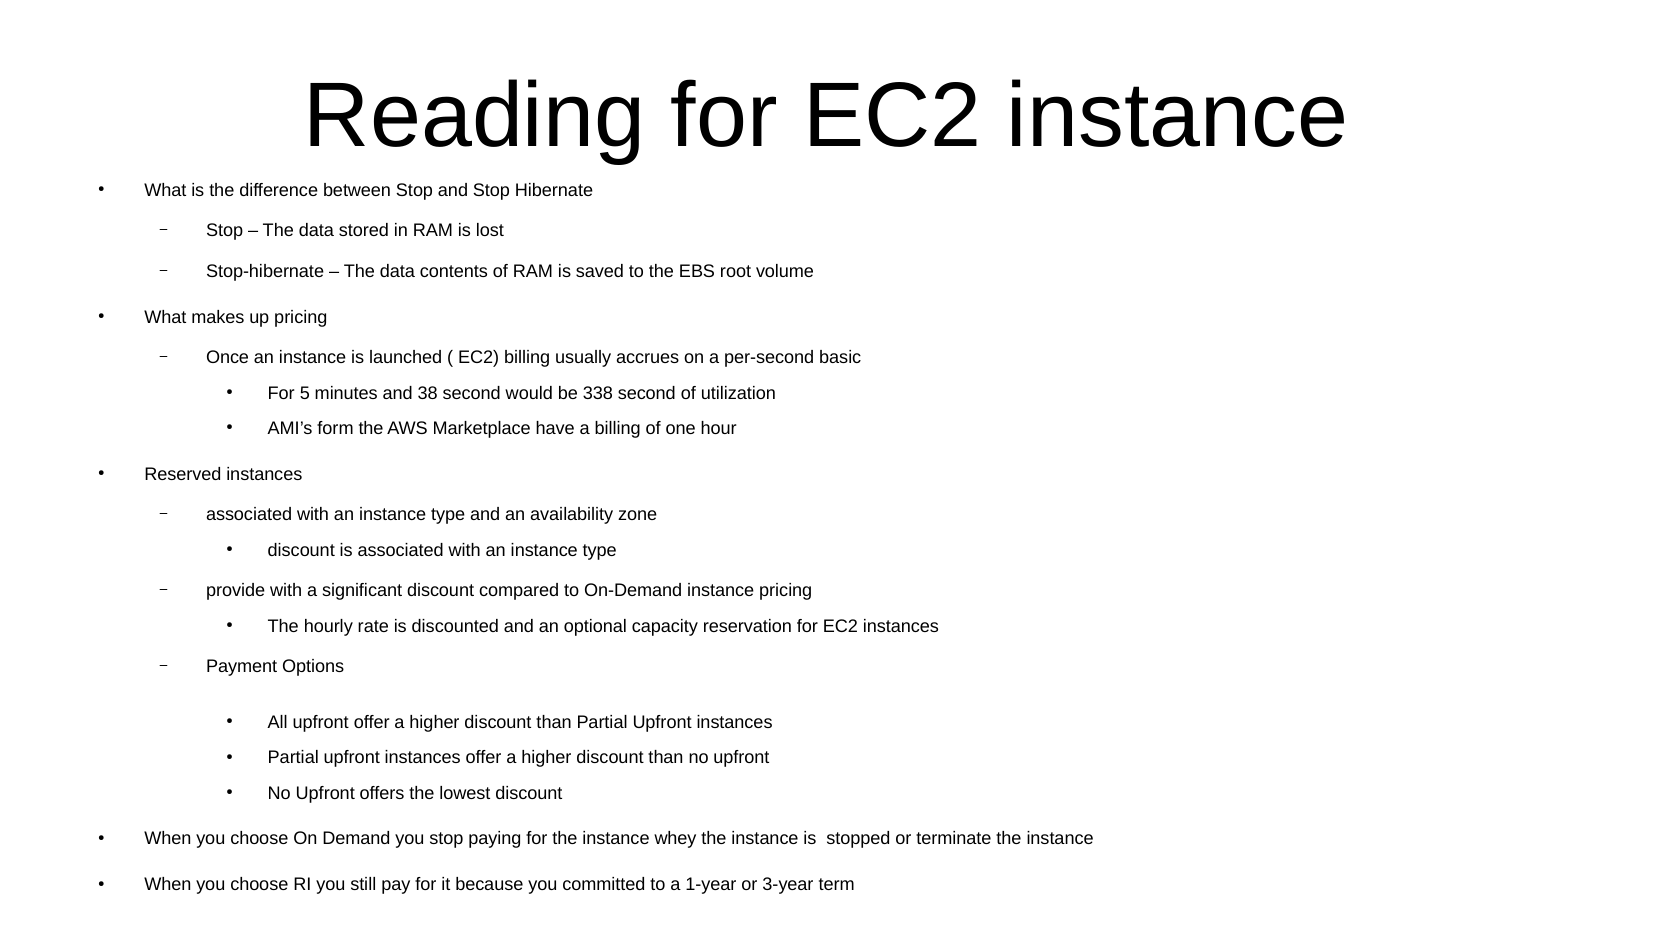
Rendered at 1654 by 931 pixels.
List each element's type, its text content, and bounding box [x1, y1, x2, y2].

title Reading for EC2 instance [82, 37, 1571, 180]
list What is the difference between Stop and Stop Hibernate Stop – The data stored in RAM is lost Stop-hibernate – The data contents of RAM is saved to the EBS root volume What makes up pricing Once an instance is launched ( EC2) billing usually accrues on a per-second basic For 5 minutes and 38 second would be 338 second of utilization AMI’s form the AWS Marketplace have a billing of one hour Reserved instances associated with an instance type and an availability zone discount is associated with an instance type provide with a significant discount compared to On-Demand instance pricing The hourly rate is discounted and an optional capacity reservation for EC2 instances Payment Options All upfront offer a higher discount than Partial Upfront instances Partial upfront instances offer a higher discount than no upfront No Upfront offers the lowest discount When you choose On Demand you stop paying for the instance whey the instance is stopped or terminate the instance When you choose RI you still pay for it because you committed to a 1-year or 3-year term [82, 180, 1636, 901]
